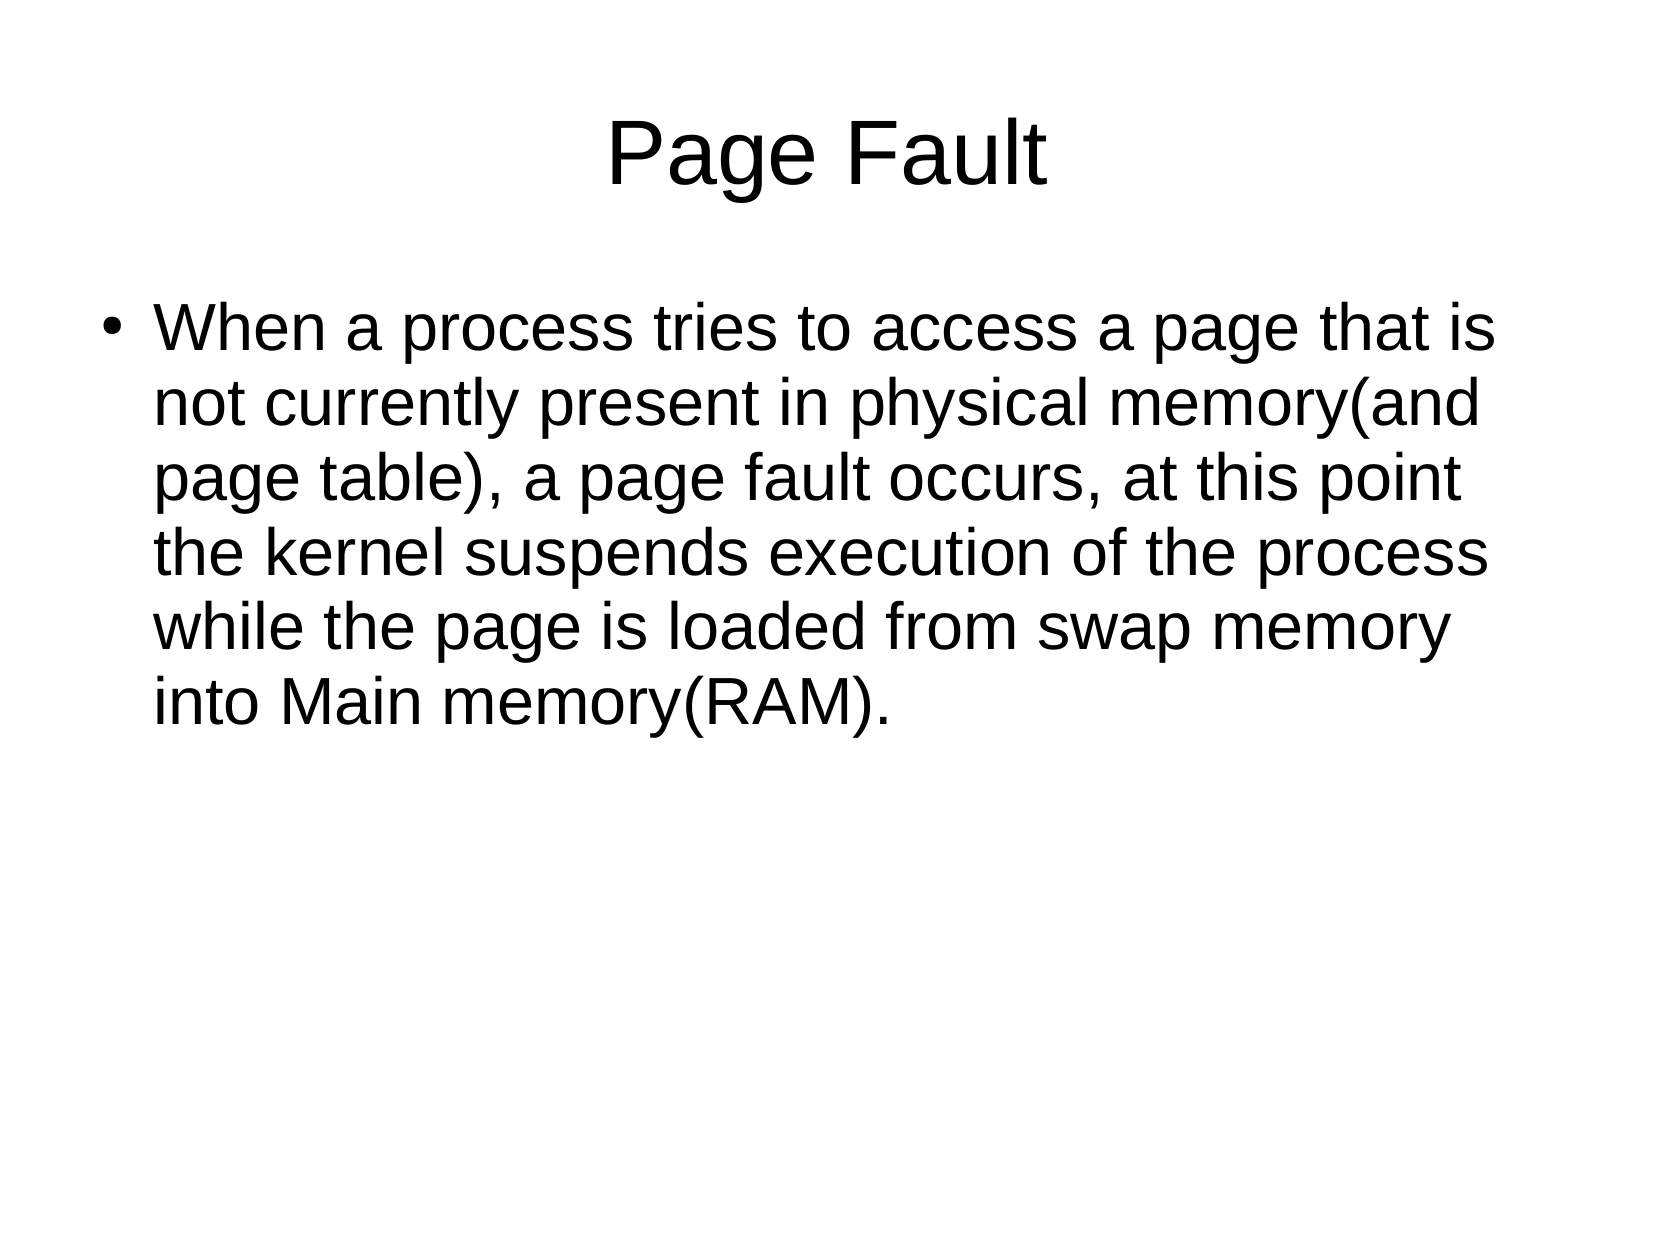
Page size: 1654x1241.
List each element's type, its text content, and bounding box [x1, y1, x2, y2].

list When a process tries to access a page that is not currently present in physical memory(and page table), a page fault occurs, at this point the kernel suspends execution of the process while the page is loaded from swap memory into Main memory(RAM). [82, 290, 1571, 1010]
title Page Fault [82, 49, 1571, 257]
